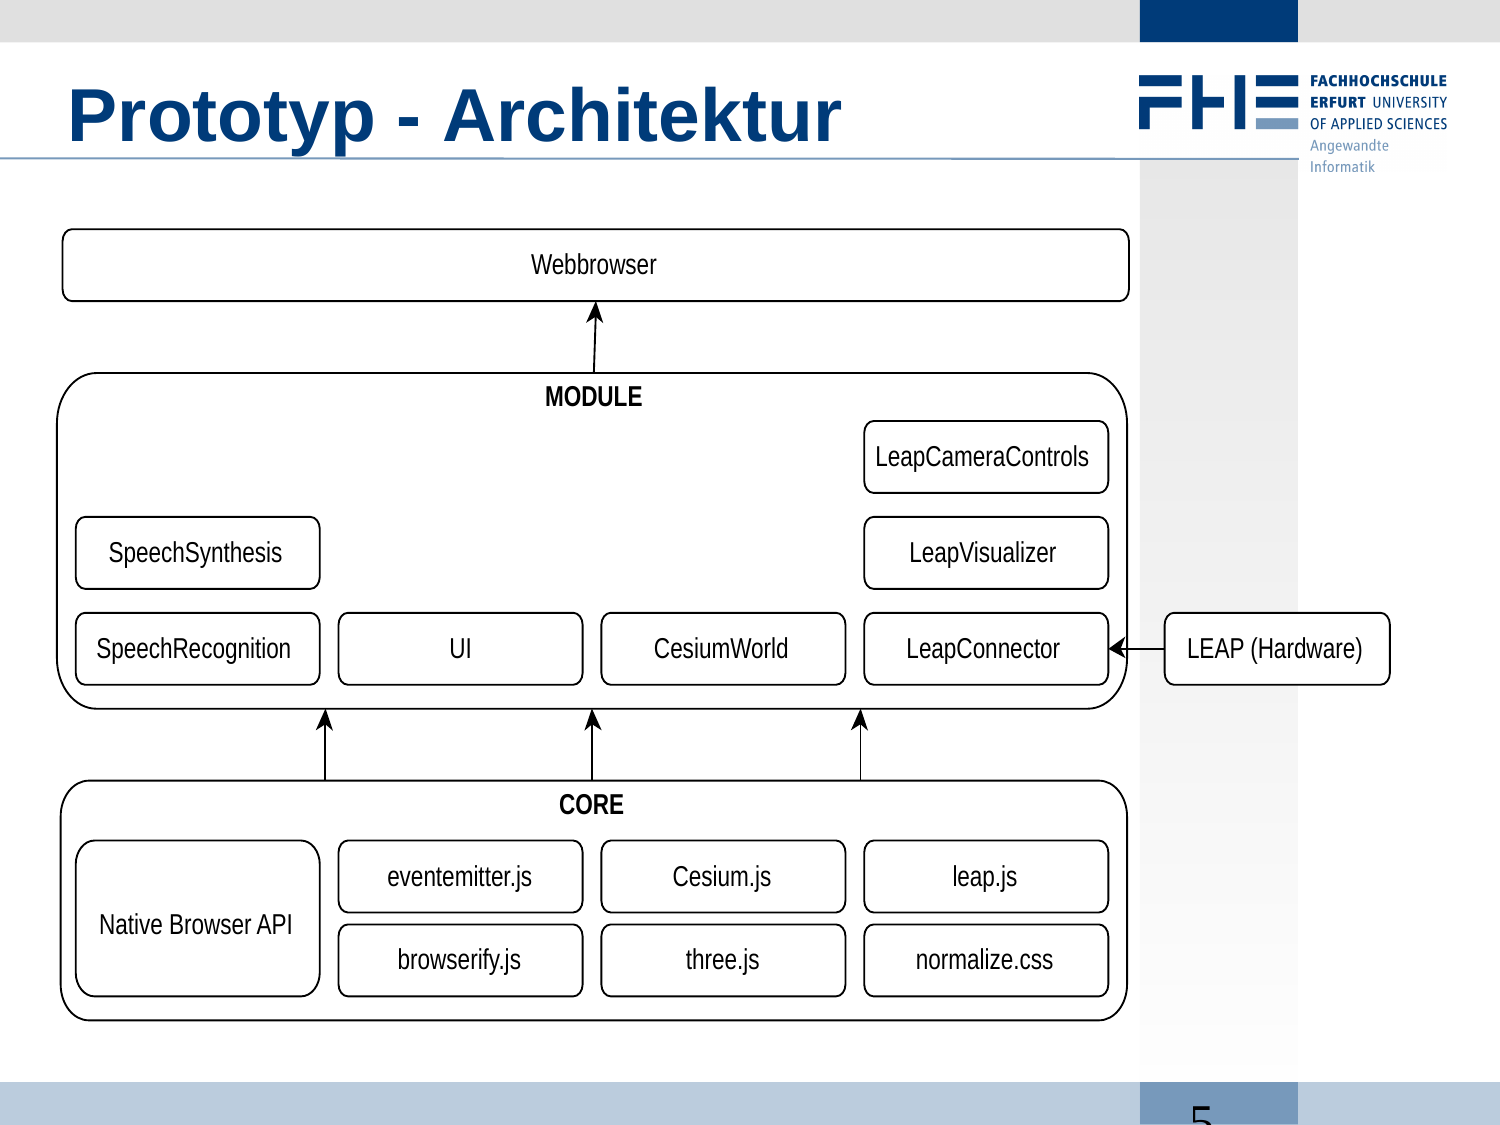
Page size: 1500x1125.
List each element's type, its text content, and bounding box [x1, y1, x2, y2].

picture [1139, 75, 1447, 172]
title Prototyp - Architektur [53, 58, 1140, 142]
picture [53, 224, 1394, 1028]
